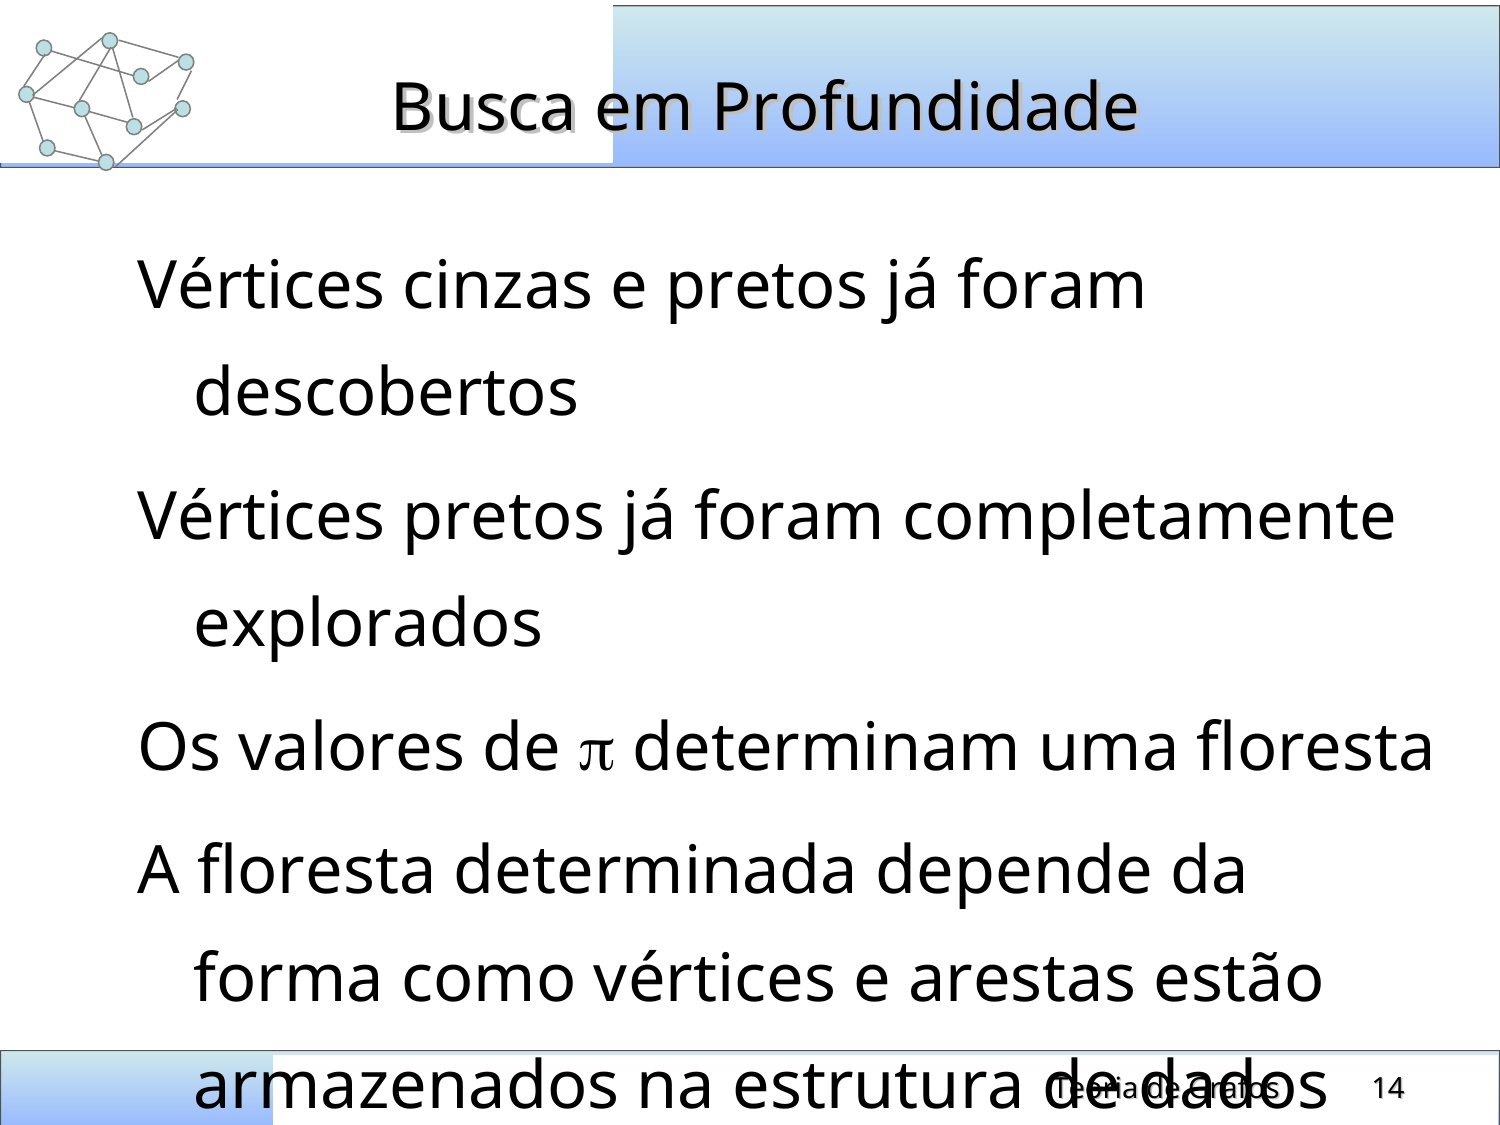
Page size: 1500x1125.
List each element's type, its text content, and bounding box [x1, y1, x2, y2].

title Busca em Profundidade [237, 48, 1295, 144]
list Vértices cinzas e pretos já foram descobertos Vértices pretos já foram completamente explorados Os valores de  determinam uma floresta A floresta determinada depende da forma como vértices e arestas estão armazenados na estrutura de dados [137, 221, 1445, 1125]
